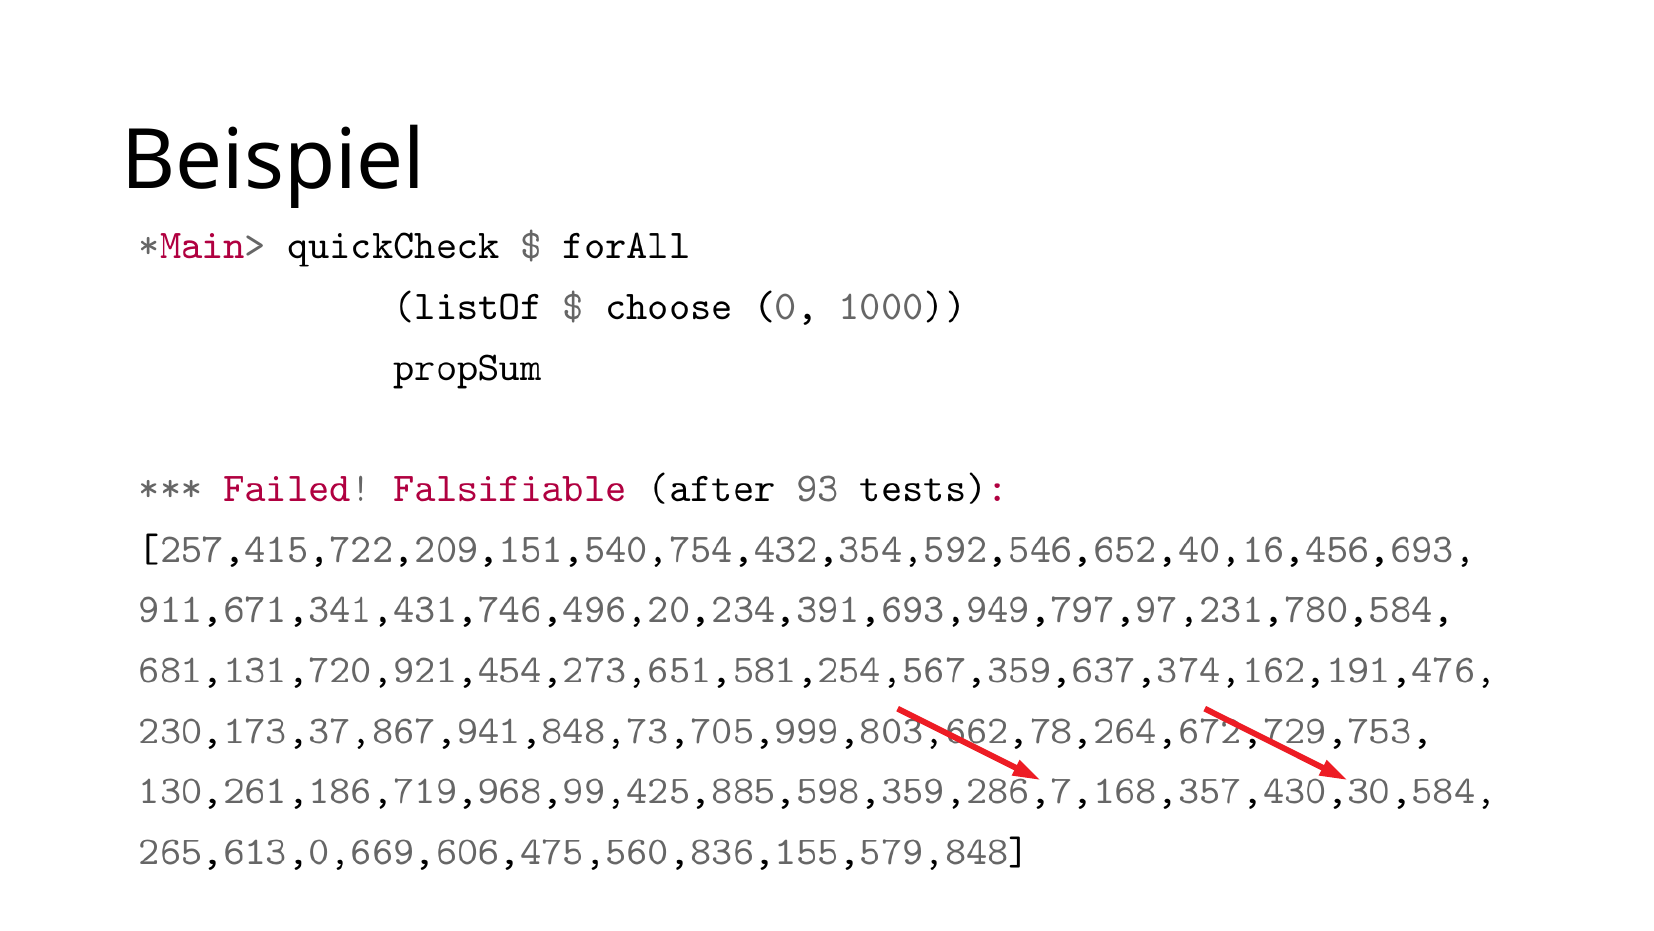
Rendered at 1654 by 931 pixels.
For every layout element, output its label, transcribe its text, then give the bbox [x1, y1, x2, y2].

text_box Beispiel [107, 92, 1536, 380]
picture [124, 226, 1506, 880]
